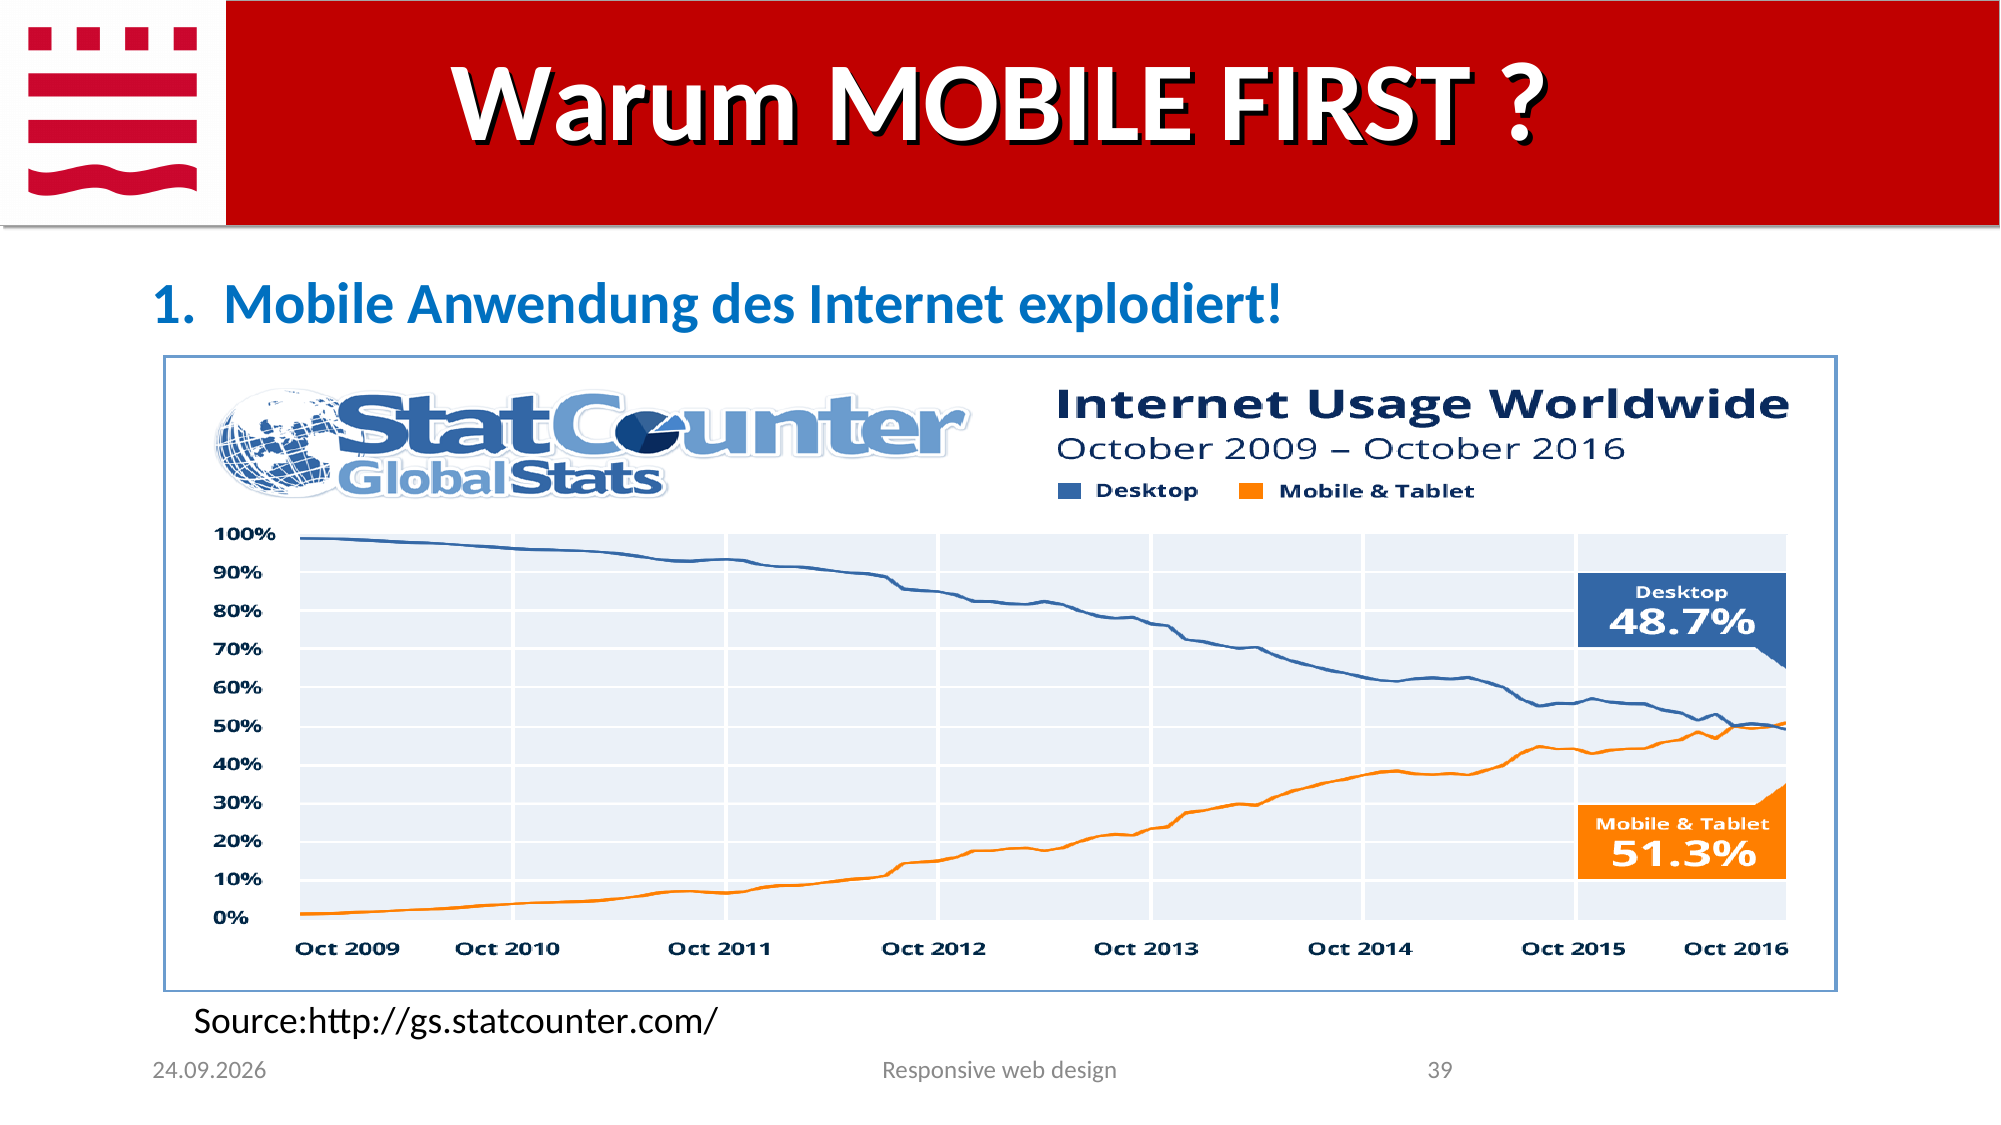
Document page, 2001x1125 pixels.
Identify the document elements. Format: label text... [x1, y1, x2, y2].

text_box Warum MOBILE FIRST ? [226, 0, 2000, 225]
picture [163, 355, 1838, 993]
text_box [1412, 1042, 1863, 1103]
text_box Source:http://gs.statcounter.com/ [178, 997, 750, 1059]
picture [0, 0, 226, 225]
text_box 2017/4/30 [137, 1042, 588, 1103]
list 1. Mobile Anwendung des Internet explodiert! [136, 265, 1862, 1059]
text_box Responsive web design [662, 1042, 1338, 1103]
